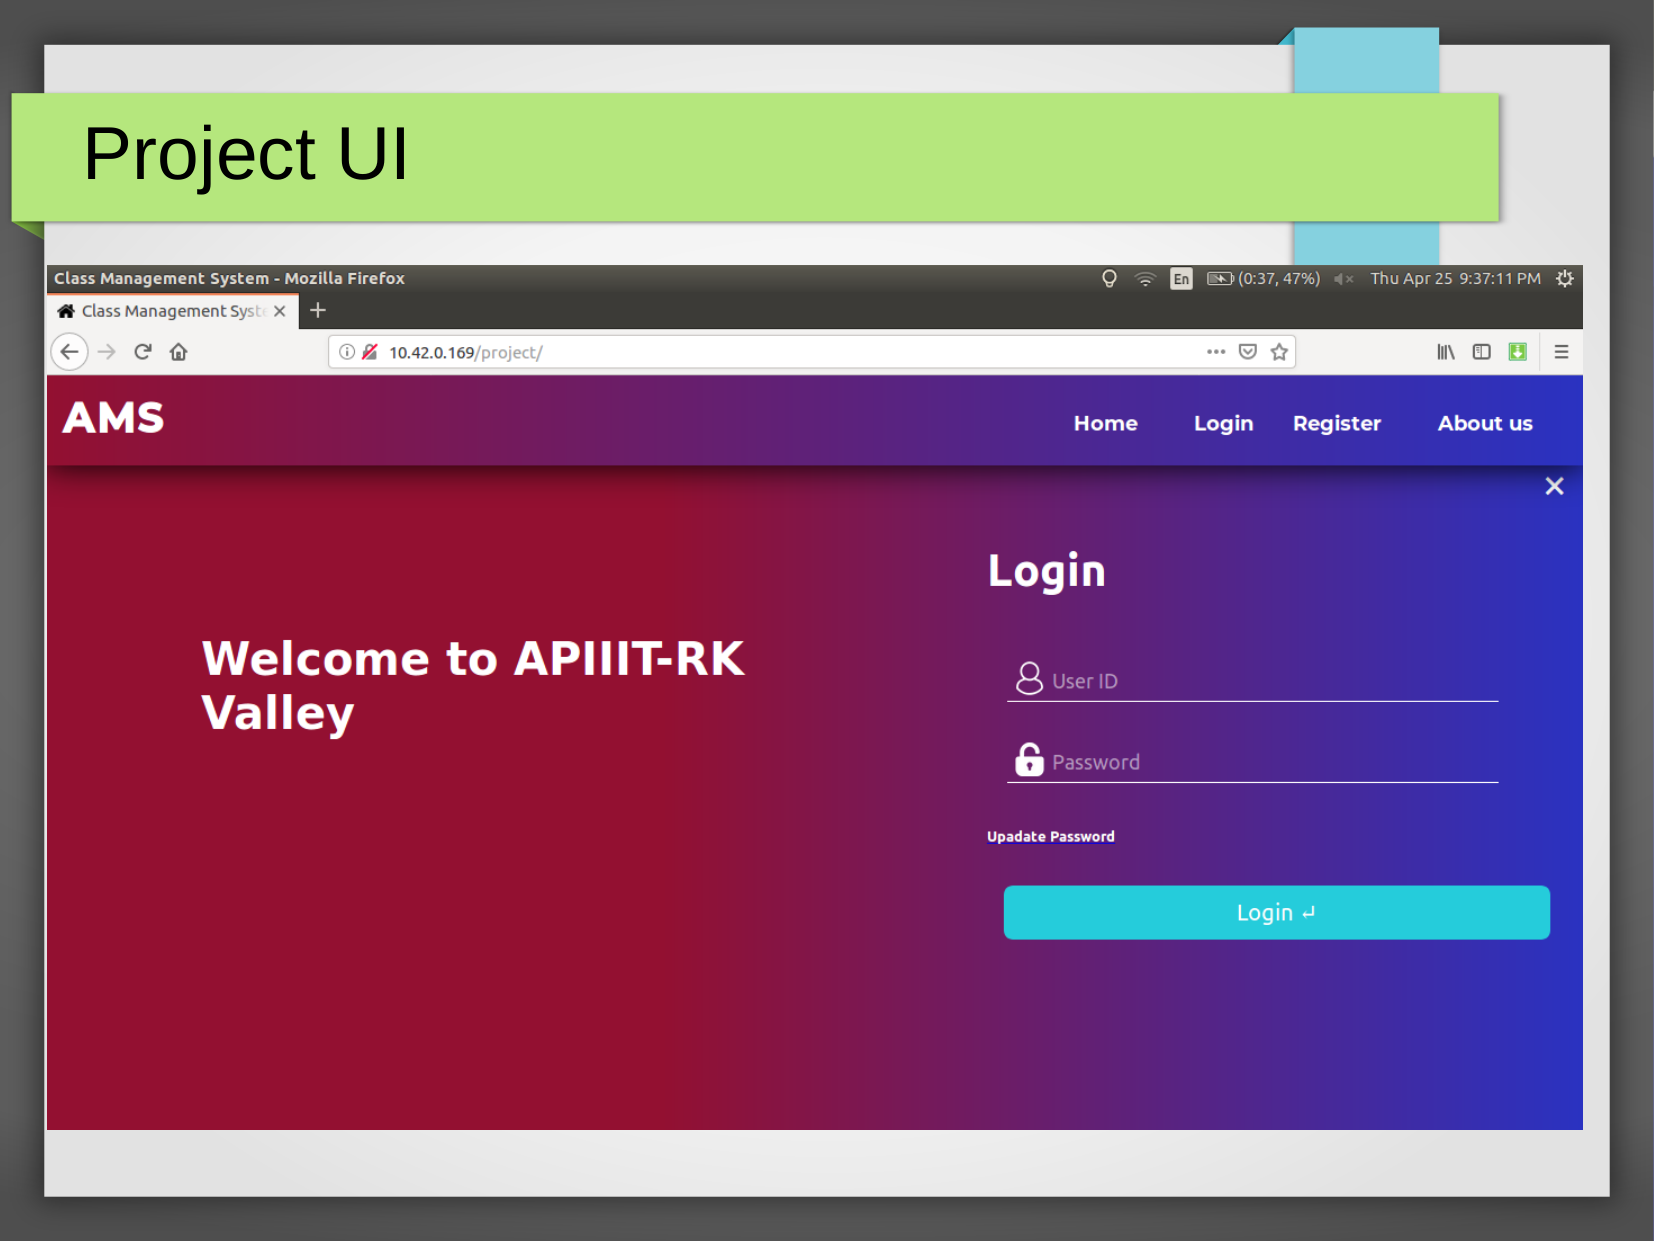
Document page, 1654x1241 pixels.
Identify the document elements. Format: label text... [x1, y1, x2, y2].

picture [0, 0, 1654, 1241]
title Project UI [82, 94, 1264, 213]
